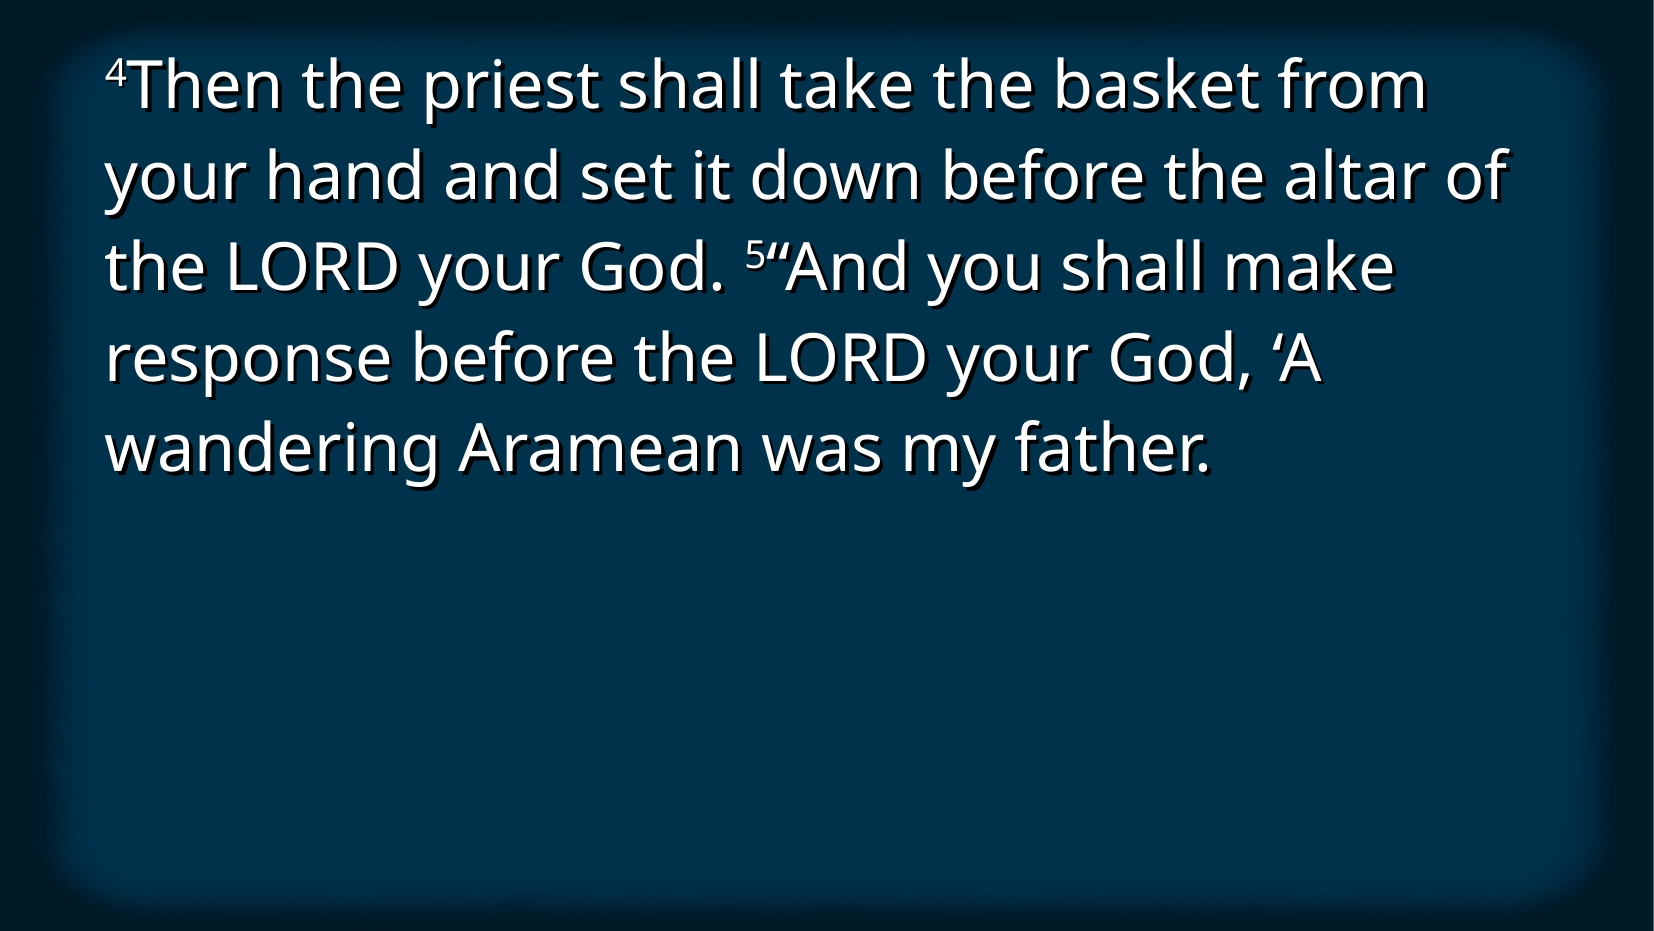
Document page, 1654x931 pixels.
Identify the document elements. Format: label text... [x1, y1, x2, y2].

picture [0, 0, 1654, 931]
text_box 4Then the priest shall take the basket from your hand and set it down before the altar of the LORD your God. 5“And you shall make response before the LORD your God, ‘A wandering Aramean was my father. [90, 30, 1576, 489]
